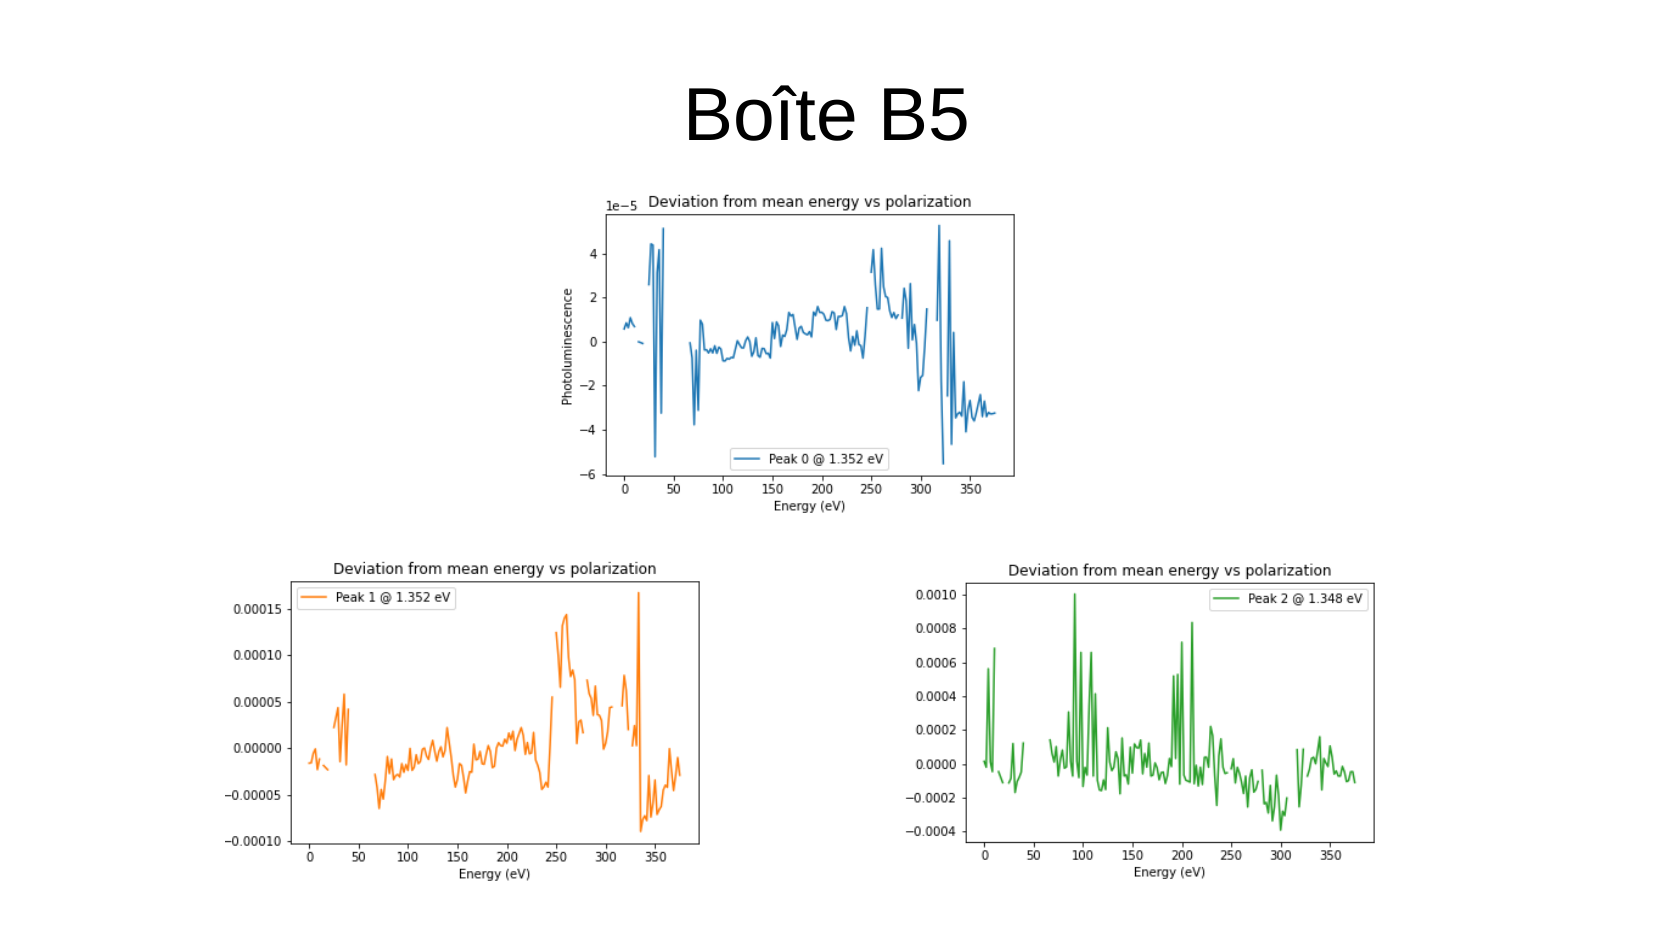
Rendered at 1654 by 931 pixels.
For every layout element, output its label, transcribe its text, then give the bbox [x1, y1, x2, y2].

picture [540, 172, 1066, 519]
picture [900, 541, 1426, 886]
picture [225, 539, 751, 887]
title Boîte B5 [82, 37, 1571, 193]
